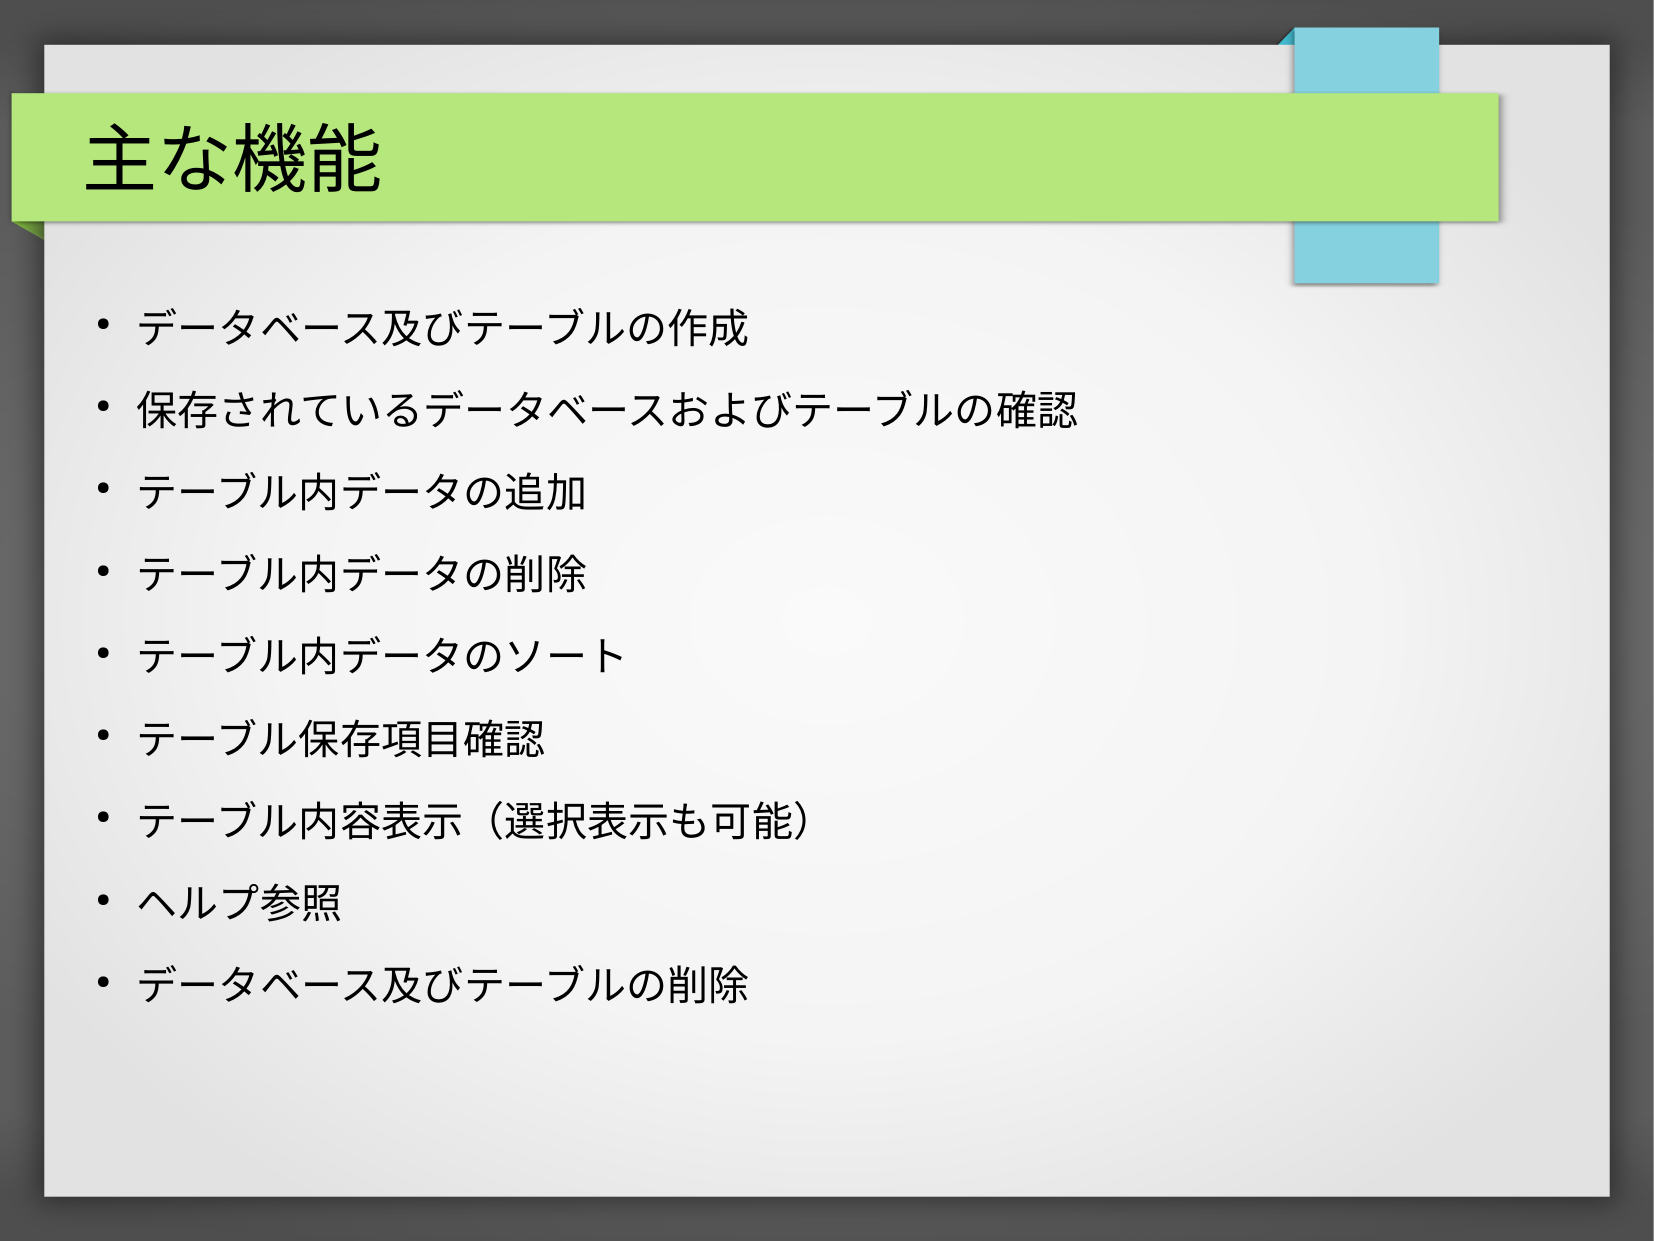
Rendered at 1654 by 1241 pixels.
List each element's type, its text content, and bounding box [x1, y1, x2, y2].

title 主な機能 [82, 94, 1264, 213]
picture [0, 0, 1654, 1241]
list データベース及びテーブルの作成 保存されているデータベースおよびテーブルの確認 テーブル内データの追加 テーブル内データの削除 テーブル内データのソート テーブル保存項目確認 テーブル内容表示（選択表示も可能） ヘルプ参照 データベース及びテーブルの削除 [82, 295, 1571, 1015]
